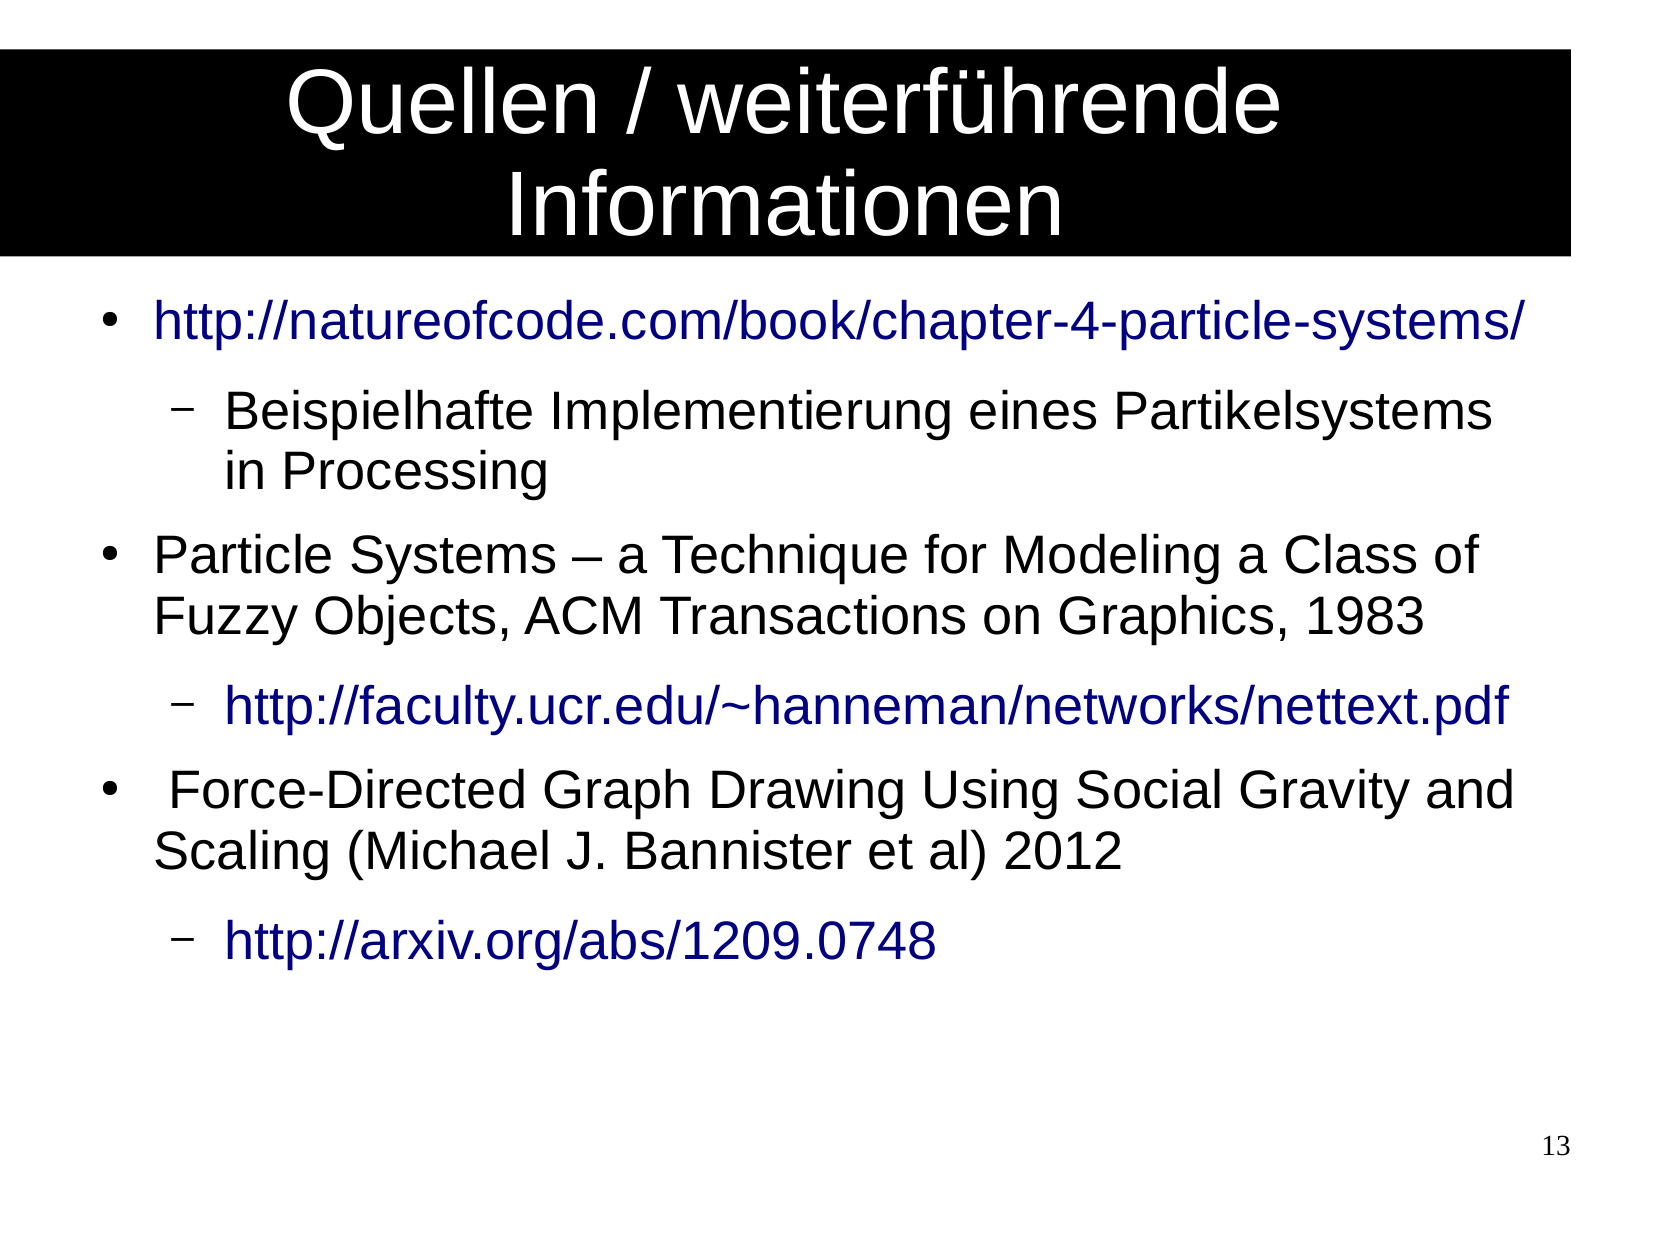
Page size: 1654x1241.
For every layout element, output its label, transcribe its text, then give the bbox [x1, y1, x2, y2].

list http://natureofcode.com/book/chapter-4-particle-systems/ Beispielhafte Implementierung eines Partikelsystems in Processing Particle Systems – a Technique for Modeling a Class of Fuzzy Objects, ACM Transactions on Graphics, 1983 http://faculty.ucr.edu/~hanneman/networks/nettext.pdf Force-Directed Graph Drawing Using Social Gravity and Scaling (Michael J. Bannister et al) 2012 http://arxiv.org/abs/1209.0748 [82, 290, 1538, 1010]
title Quellen / weiterführende Informationen [0, 49, 1571, 257]
